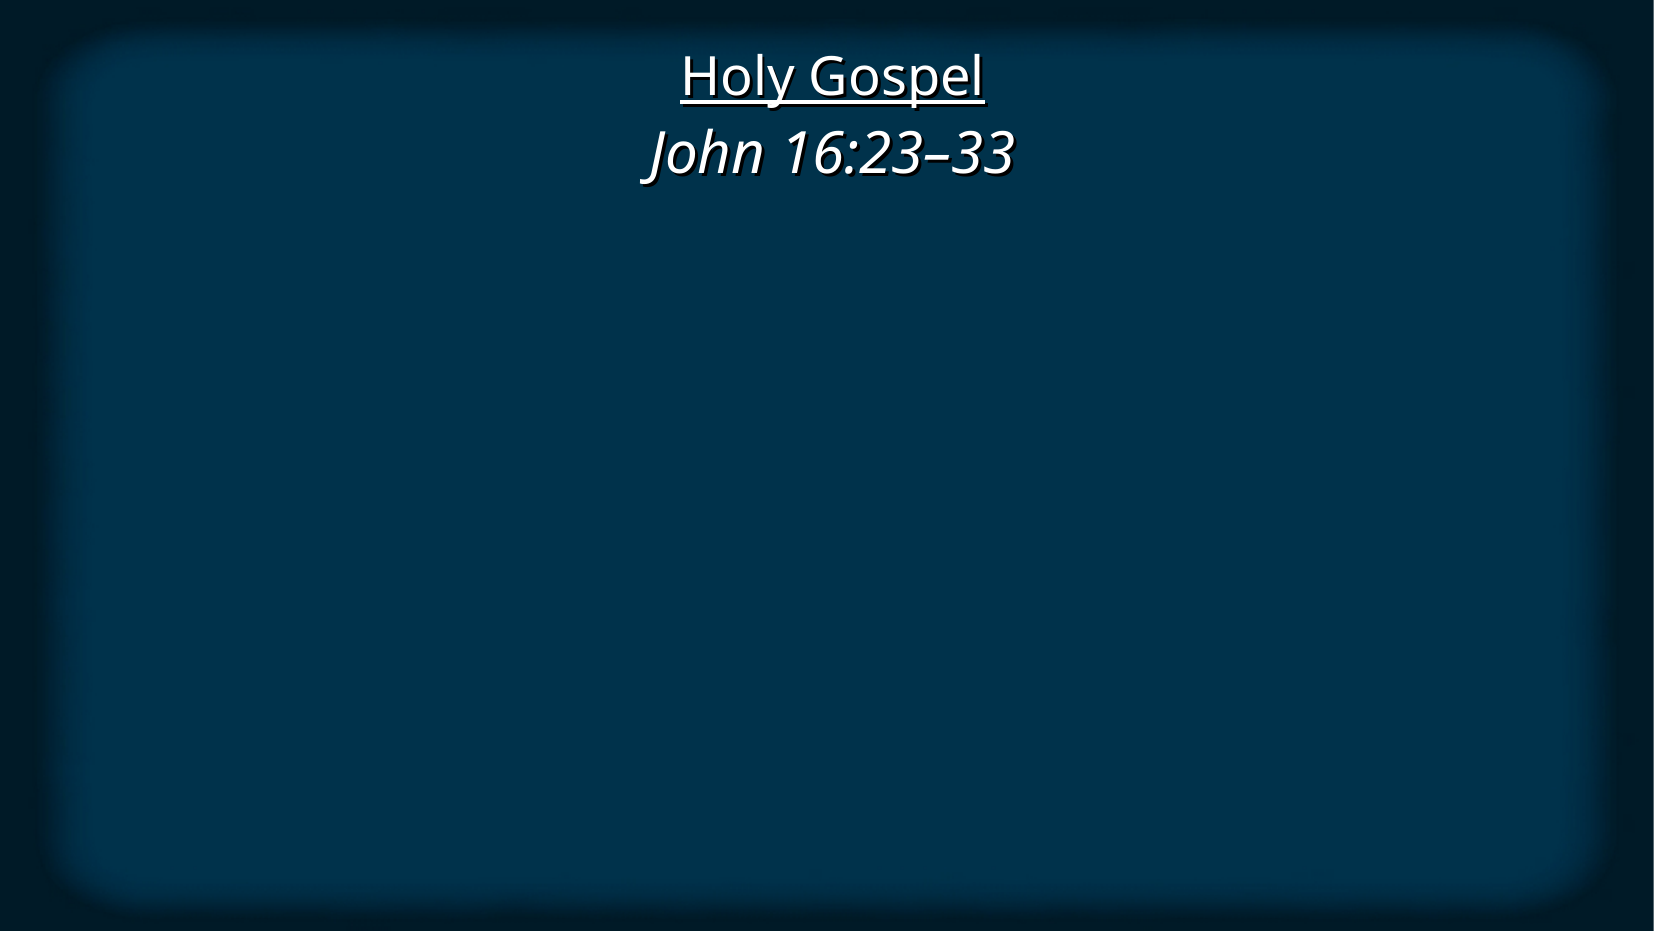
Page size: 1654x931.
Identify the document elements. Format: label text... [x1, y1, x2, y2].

picture [0, 0, 1654, 931]
text_box Holy Gospel John 16:23–33 [90, 30, 1576, 194]
